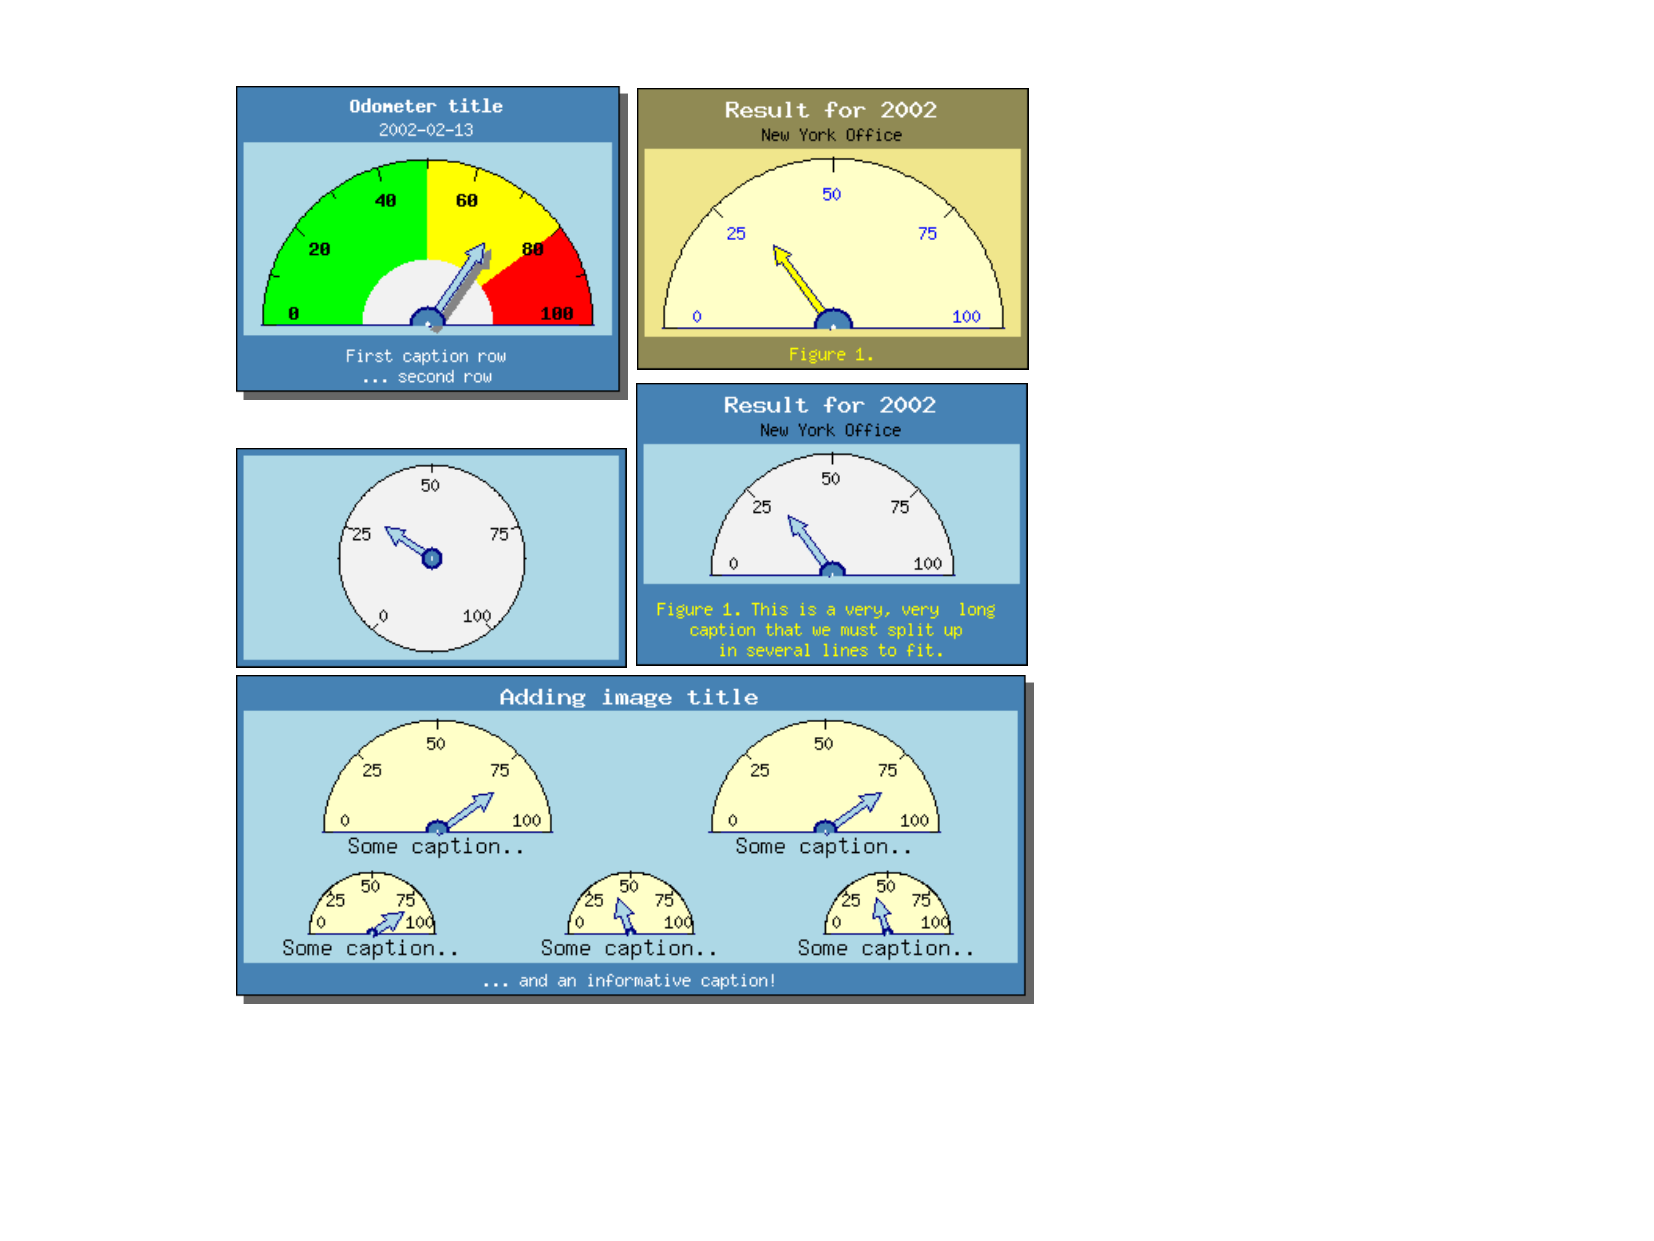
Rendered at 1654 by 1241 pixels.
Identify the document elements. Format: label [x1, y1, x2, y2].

picture [236, 675, 1034, 1004]
picture [236, 86, 628, 400]
picture [236, 448, 627, 668]
picture [636, 383, 1028, 666]
picture [637, 88, 1029, 370]
